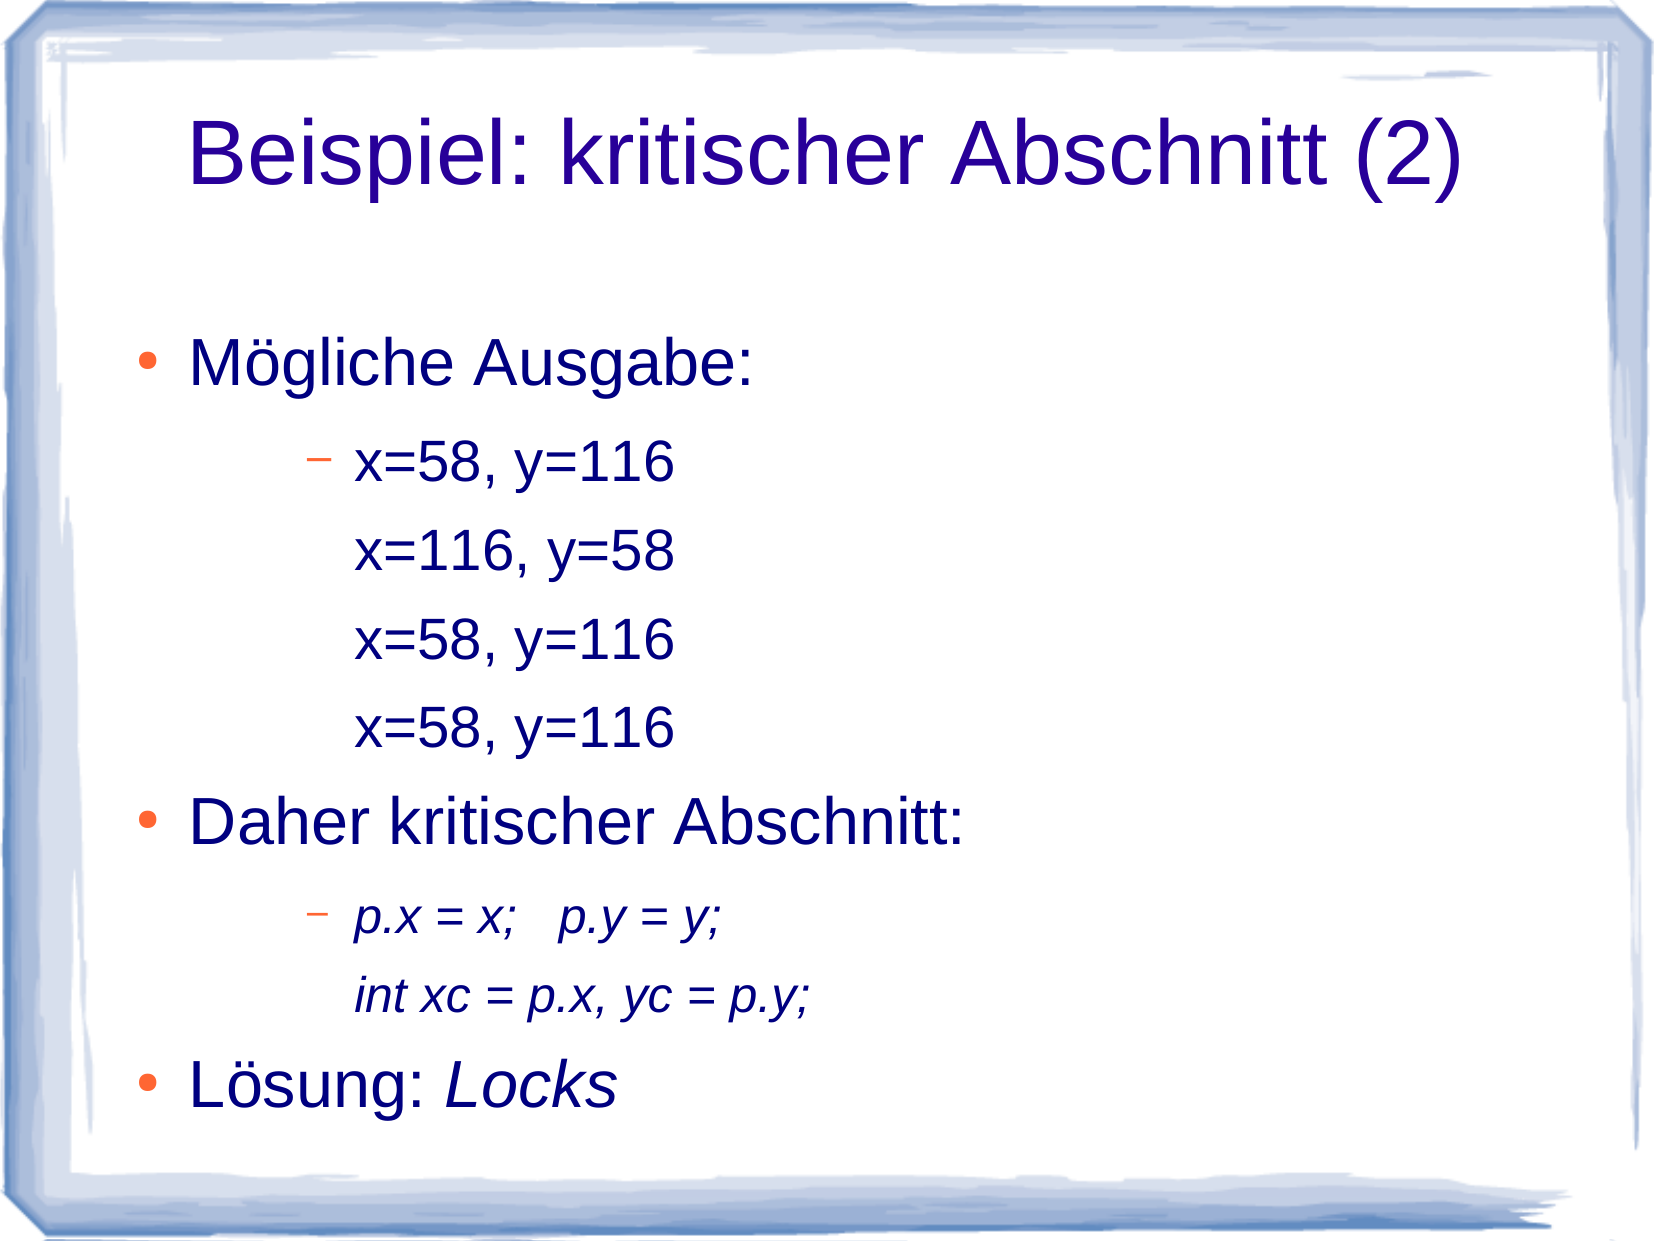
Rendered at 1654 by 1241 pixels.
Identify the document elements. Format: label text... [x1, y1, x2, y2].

title Beispiel: kritischer Abschnitt (2) [82, 49, 1571, 257]
list Mögliche Ausgabe: x=58, y=116 x=116, y=58 x=58, y=116 x=58, y=116 Daher kritischer Abschnitt: p.x = x; p.y = y; int xc = p.x, yc = p.y; Lösung: Locks [118, 324, 1571, 1241]
picture [0, 0, 1654, 1241]
